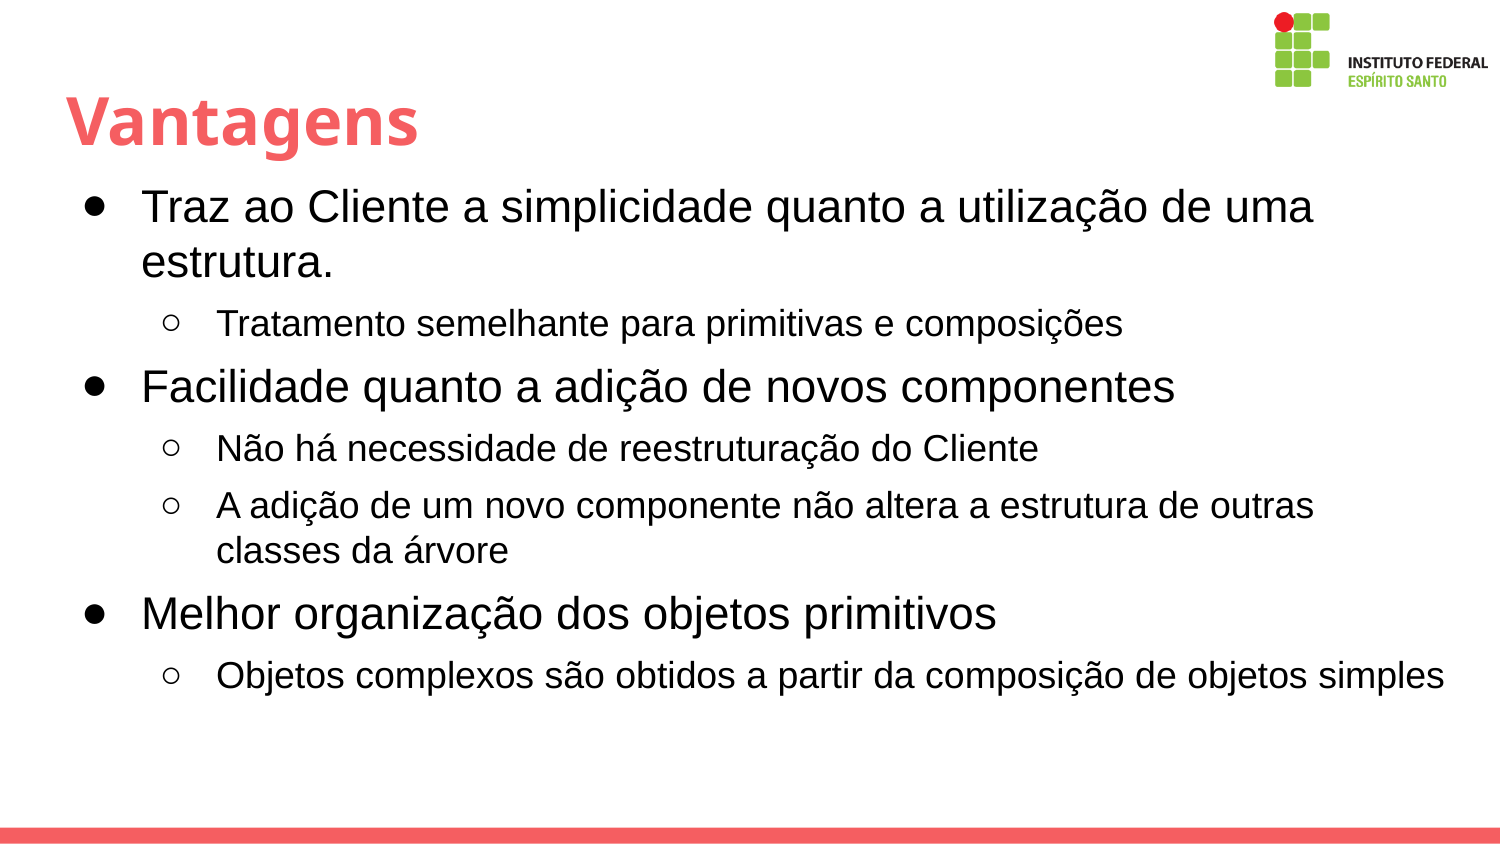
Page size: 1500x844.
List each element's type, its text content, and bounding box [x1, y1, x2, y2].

list Traz ao Cliente a simplicidade quanto a utilização de uma estrutura. Tratamento semelhante para primitivas e composições Facilidade quanto a adição de novos componentes Não há necessidade de reestruturação do Cliente A adição de um novo componente não altera a estrutura de outras classes da árvore Melhor organização dos objetos primitivos Objetos complexos são obtidos a partir da composição de objetos simples [51, 161, 1464, 809]
title Vantagens [51, 64, 1261, 161]
picture [1274, 12, 1488, 87]
